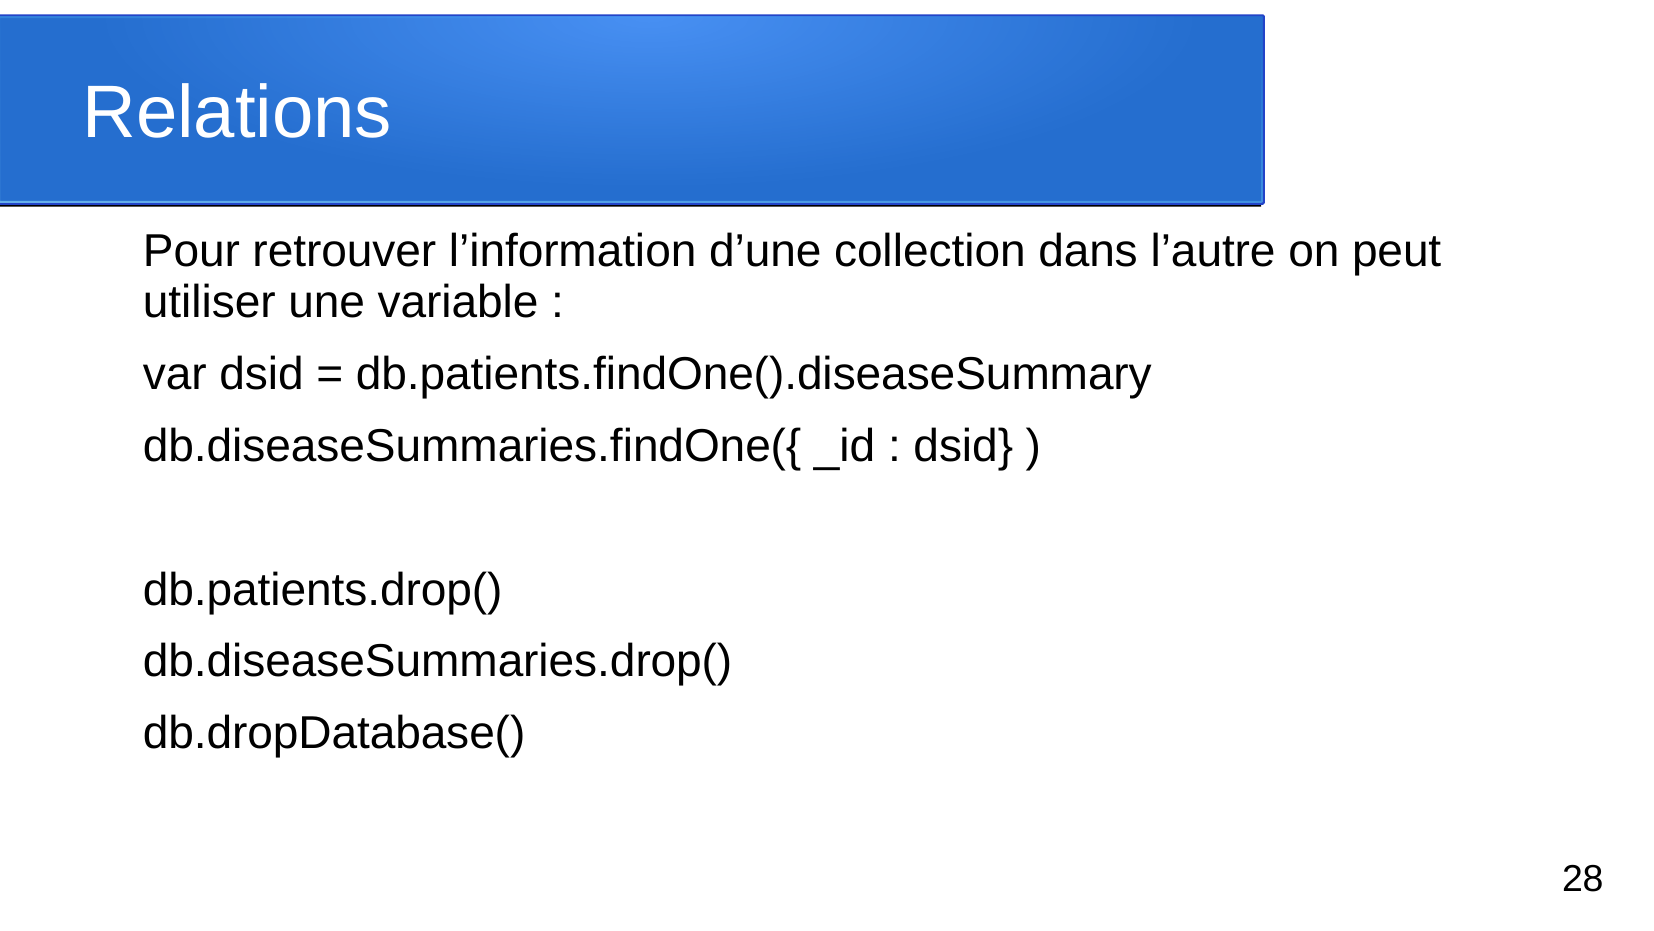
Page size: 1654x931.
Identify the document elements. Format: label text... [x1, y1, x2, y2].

list Pour retrouver l’information d’une collection dans l’autre on peut utiliser une variable : var dsid = db.patients.findOne().diseaseSummary db.diseaseSummaries.findOne({ _id : dsid} ) db.patients.drop() db.diseaseSummaries.drop() db.dropDatabase() [82, 224, 1571, 764]
text_box 28 [1547, 850, 1619, 908]
title Relations [82, 35, 1235, 189]
